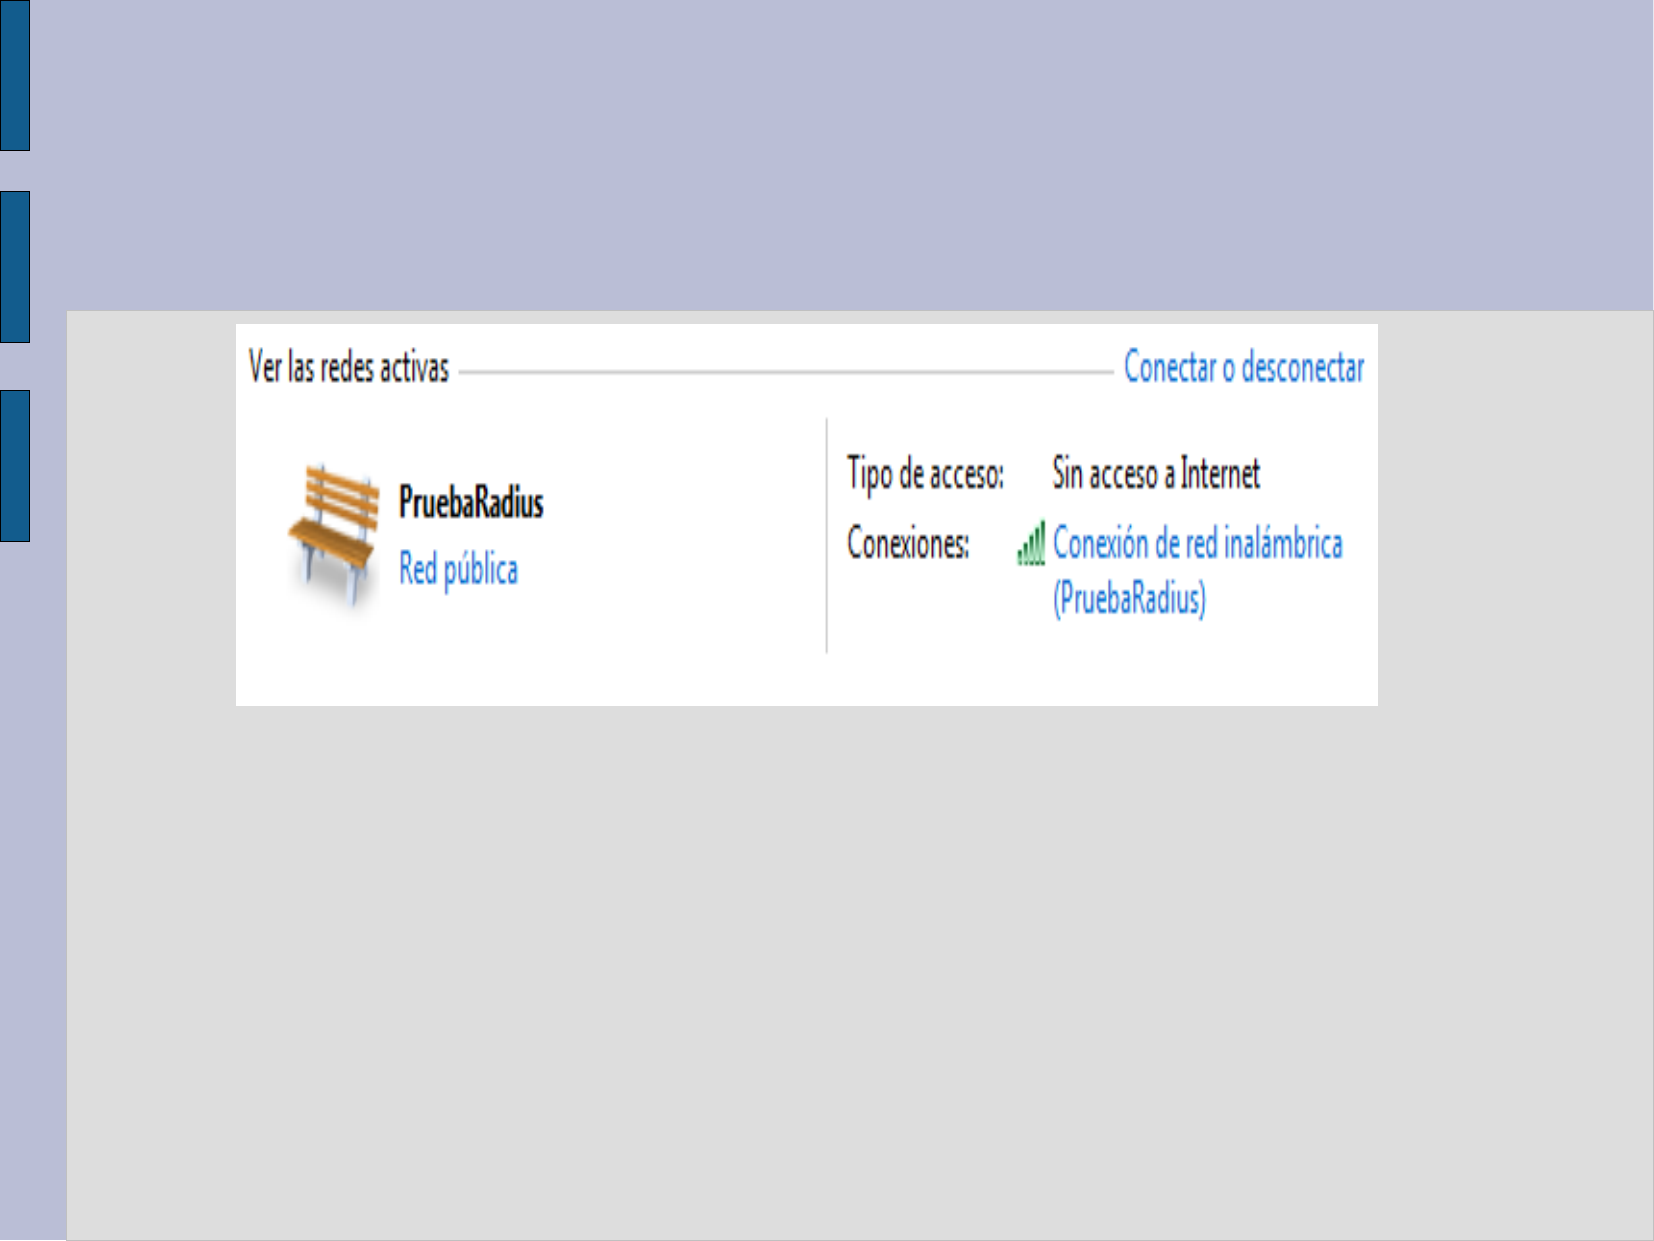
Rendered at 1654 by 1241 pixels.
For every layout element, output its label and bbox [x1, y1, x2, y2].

picture [236, 324, 1378, 706]
